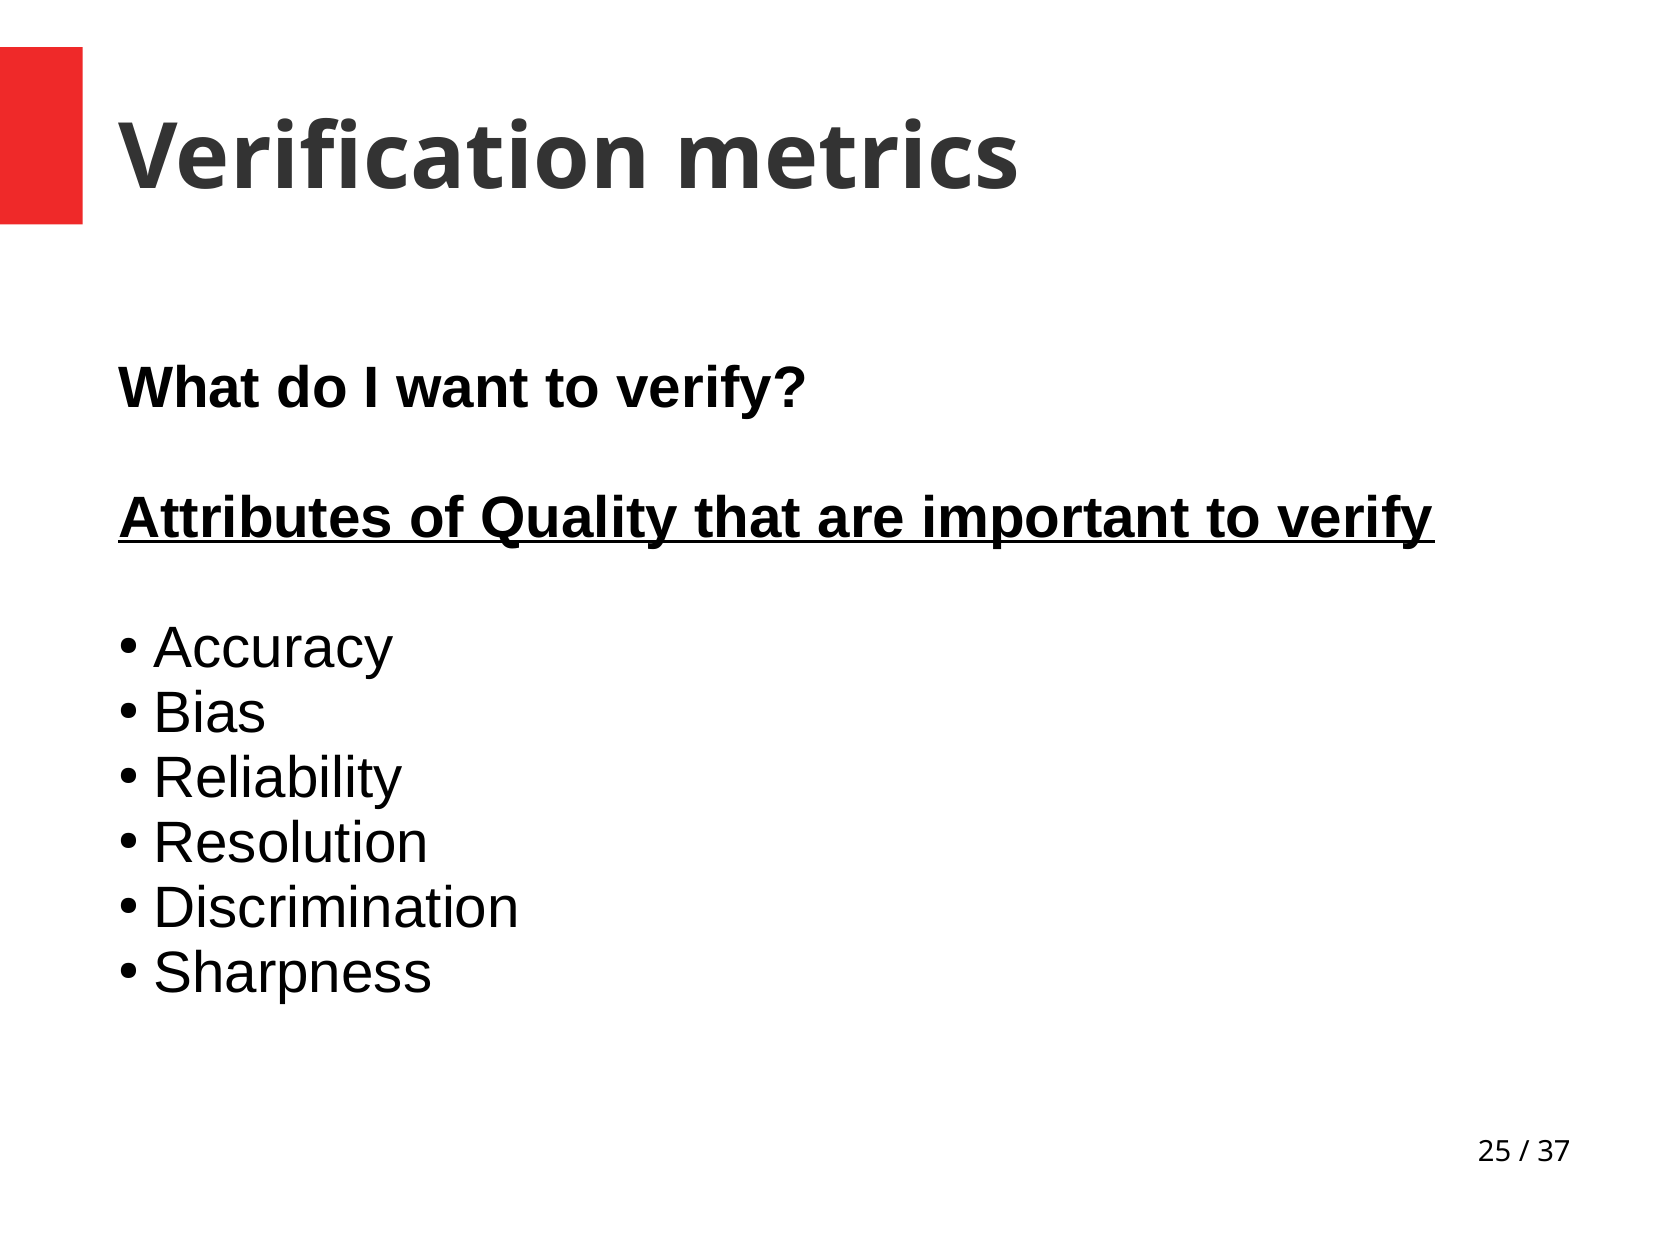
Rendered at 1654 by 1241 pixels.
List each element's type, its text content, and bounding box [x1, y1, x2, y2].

subtitle What do I want to verify? Attributes of Quality that are important to verify Accuracy Bias Reliability Resolution Discrimination Sharpness [118, 354, 1536, 1229]
title Verification metrics [118, 49, 1571, 257]
